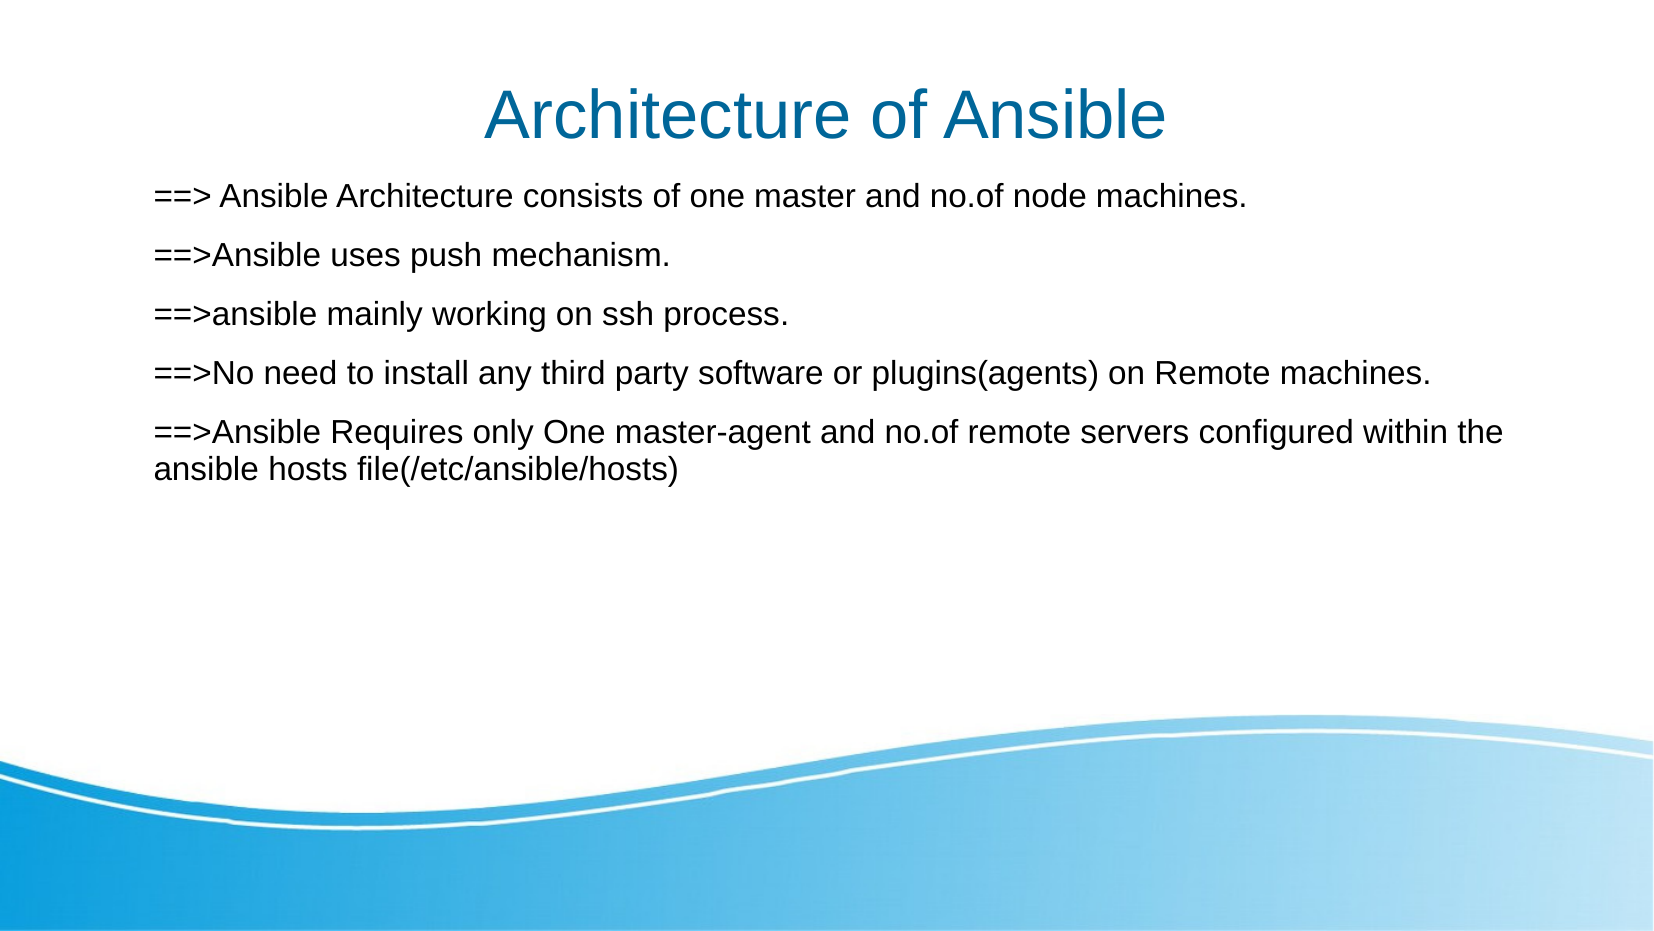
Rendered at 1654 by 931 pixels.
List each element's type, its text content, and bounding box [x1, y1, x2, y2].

list ==> Ansible Architecture consists of one master and no.of node machines. ==>Ansible uses push mechanism. ==>ansible mainly working on ssh process. ==>No need to install any third party software or plugins(agents) on Remote machines. ==>Ansible Requires only One master-agent and no.of remote servers configured within the ansible hosts file(/etc/ansible/hosts) [82, 177, 1571, 615]
picture [0, 714, 1654, 931]
title Architecture of Ansible [82, 37, 1571, 177]
